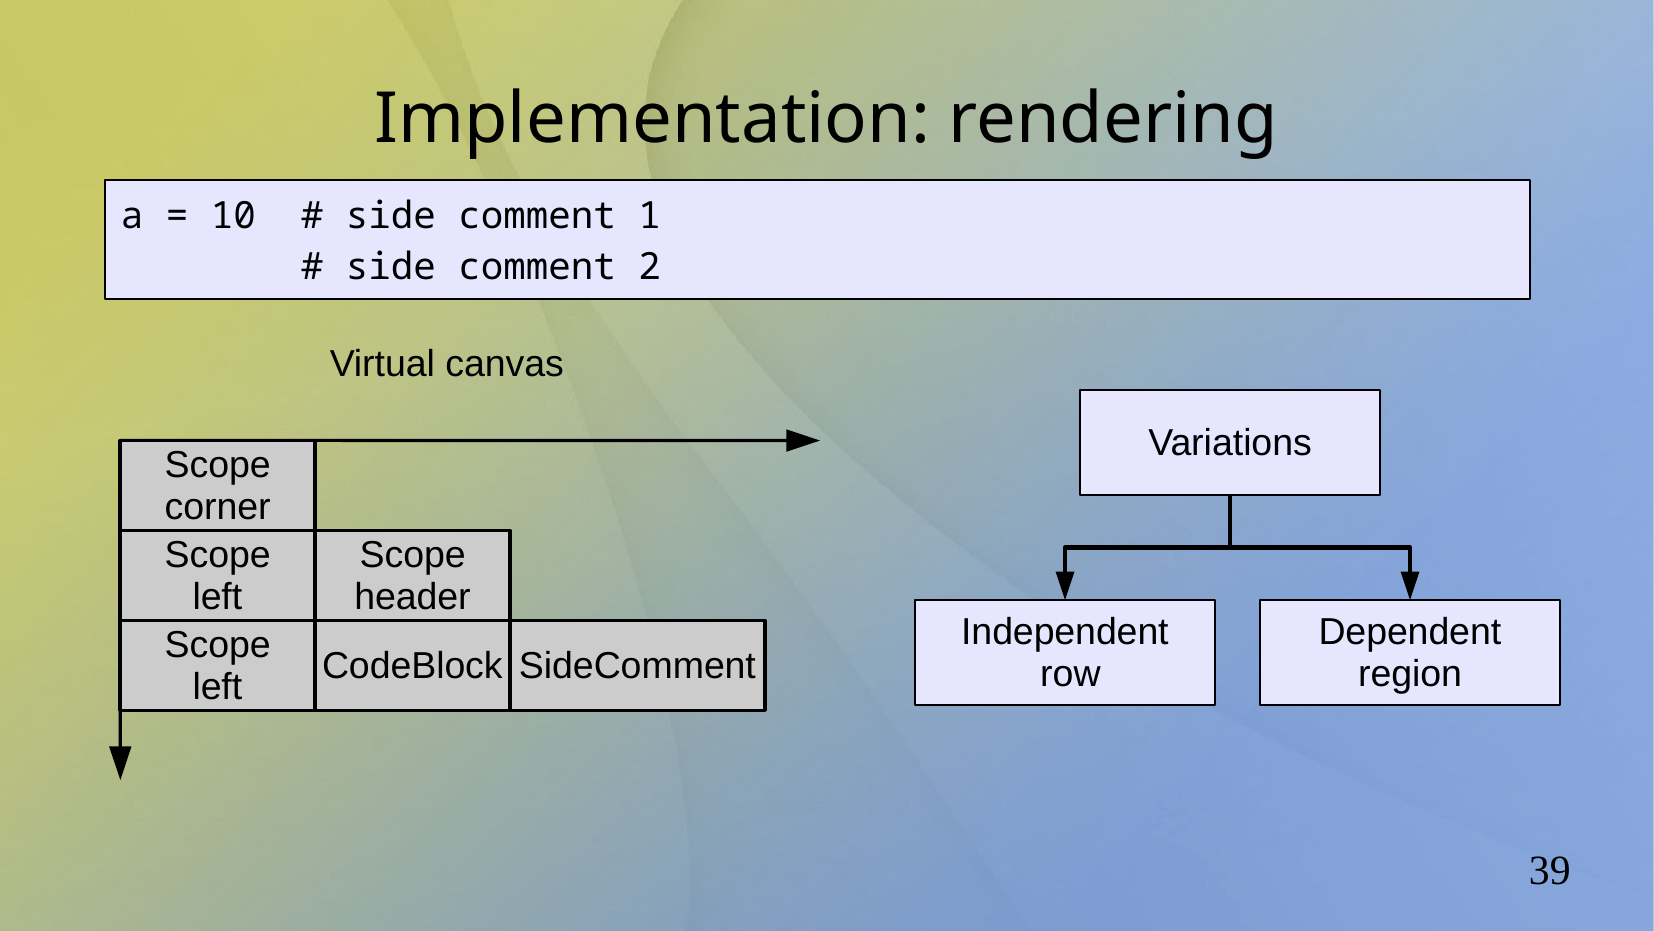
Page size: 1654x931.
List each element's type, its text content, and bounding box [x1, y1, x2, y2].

text_box a = 10 # side comment 1 # side comment 2 [105, 180, 1531, 275]
text_box CodeBlock [315, 620, 510, 711]
title Implementation: rendering [82, 37, 1571, 193]
picture [0, 0, 1654, 931]
text_box Scope header [315, 530, 511, 620]
text_box Scope left [120, 530, 315, 620]
text_box Independent row [915, 600, 1216, 706]
text_box Scope corner [120, 440, 316, 530]
text_box SideComment [510, 620, 766, 711]
text_box Variations [1080, 390, 1381, 496]
text_box Virtual canvas [315, 335, 579, 393]
text_box Scope left [120, 620, 315, 711]
text_box Dependent region [1260, 600, 1561, 706]
